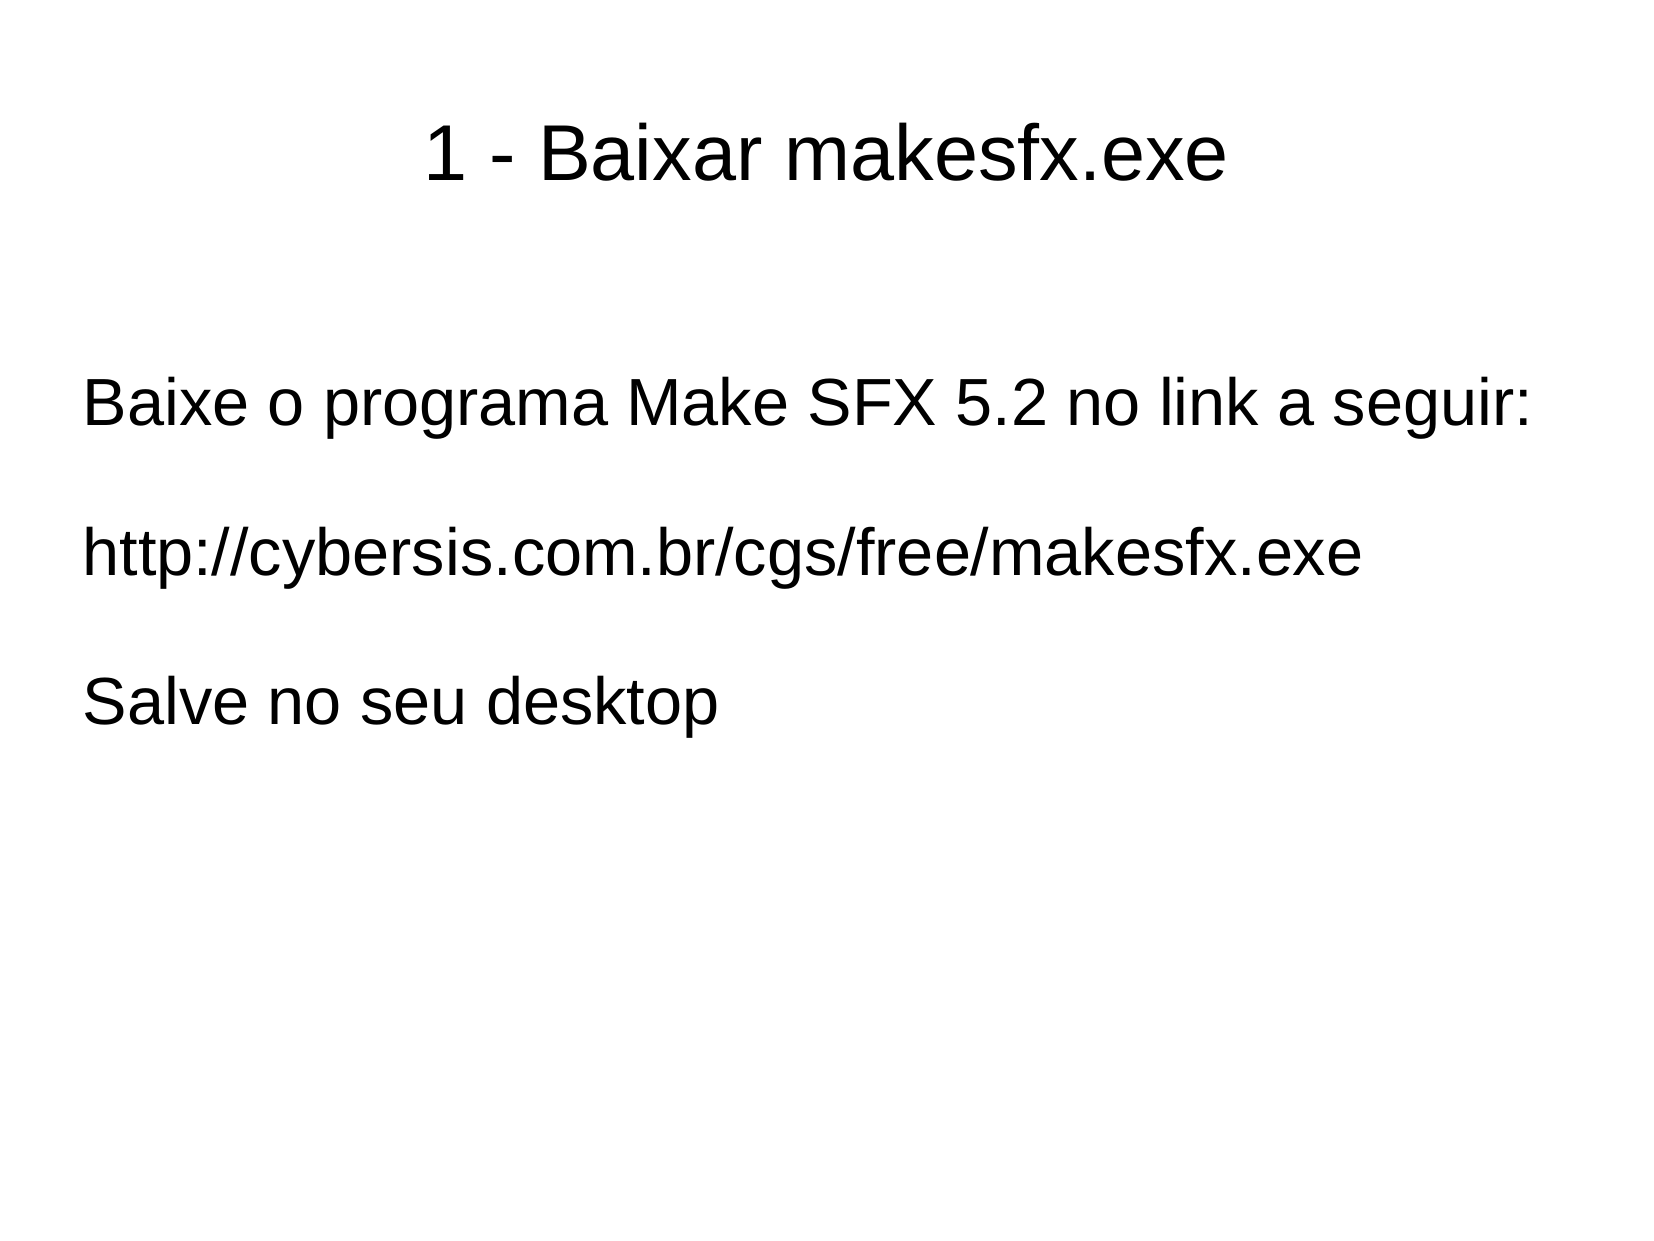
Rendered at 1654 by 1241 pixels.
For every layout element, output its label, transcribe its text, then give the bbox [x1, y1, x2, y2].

title 1 - Baixar makesfx.exe [82, 49, 1571, 257]
subtitle Baixe o programa Make SFX 5.2 no link a seguir: http://cybersis.com.br/cgs/free/makesfx.exe Salve no seu desktop [82, 290, 1571, 1010]
